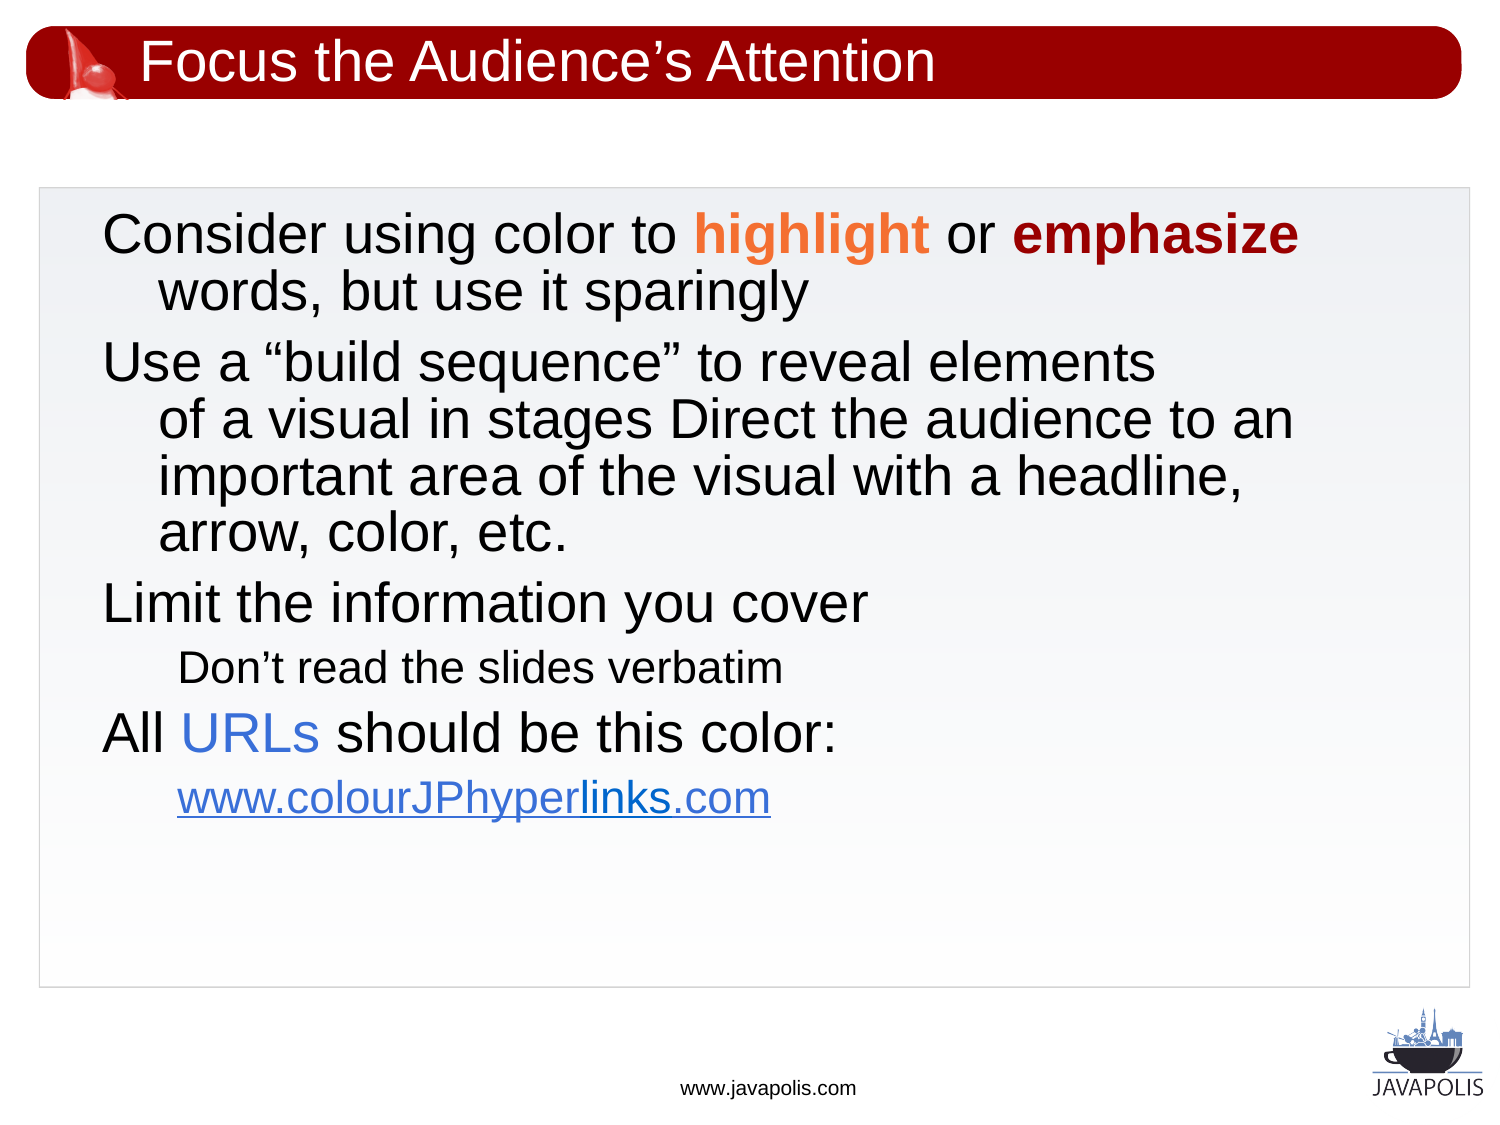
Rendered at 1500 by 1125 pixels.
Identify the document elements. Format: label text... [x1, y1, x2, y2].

picture [62, 28, 125, 100]
list Consider using color to highlight or emphasize words, but use it sparingly Use a “build sequence” to reveal elements of a visual in stages Direct the audience to an important area of the visual with a headline, arrow, color, etc. Limit the information you cover Don’t read the slides verbatim All URLs should be this color: www.colourJPhyperlinks.com [87, 199, 1426, 1125]
picture [1426, 1006, 1500, 1125]
title Focus the Audience’s Attention [125, 0, 1450, 100]
